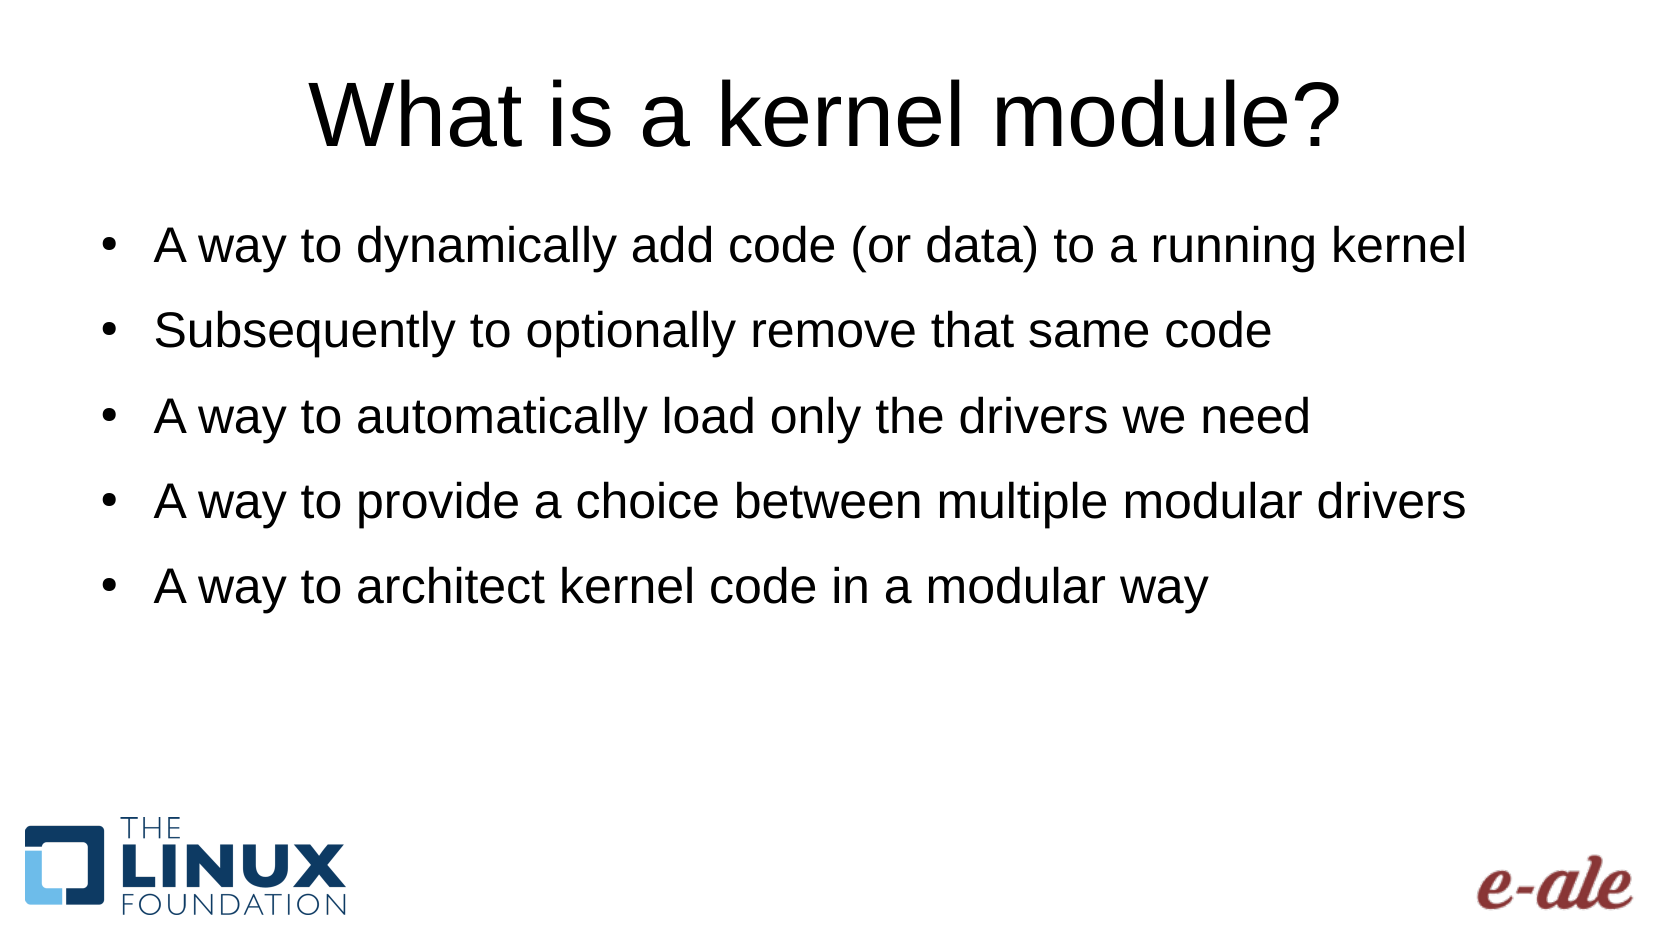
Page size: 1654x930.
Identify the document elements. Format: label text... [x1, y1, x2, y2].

list A way to dynamically add code (or data) to a running kernel Subsequently to optionally remove that same code A way to automatically load only the drivers we need A way to provide a choice between multiple modular drivers A way to architect kernel code in a modular way [82, 217, 1571, 757]
title What is a kernel module? [82, 37, 1571, 193]
picture [1475, 853, 1636, 912]
picture [25, 817, 346, 915]
